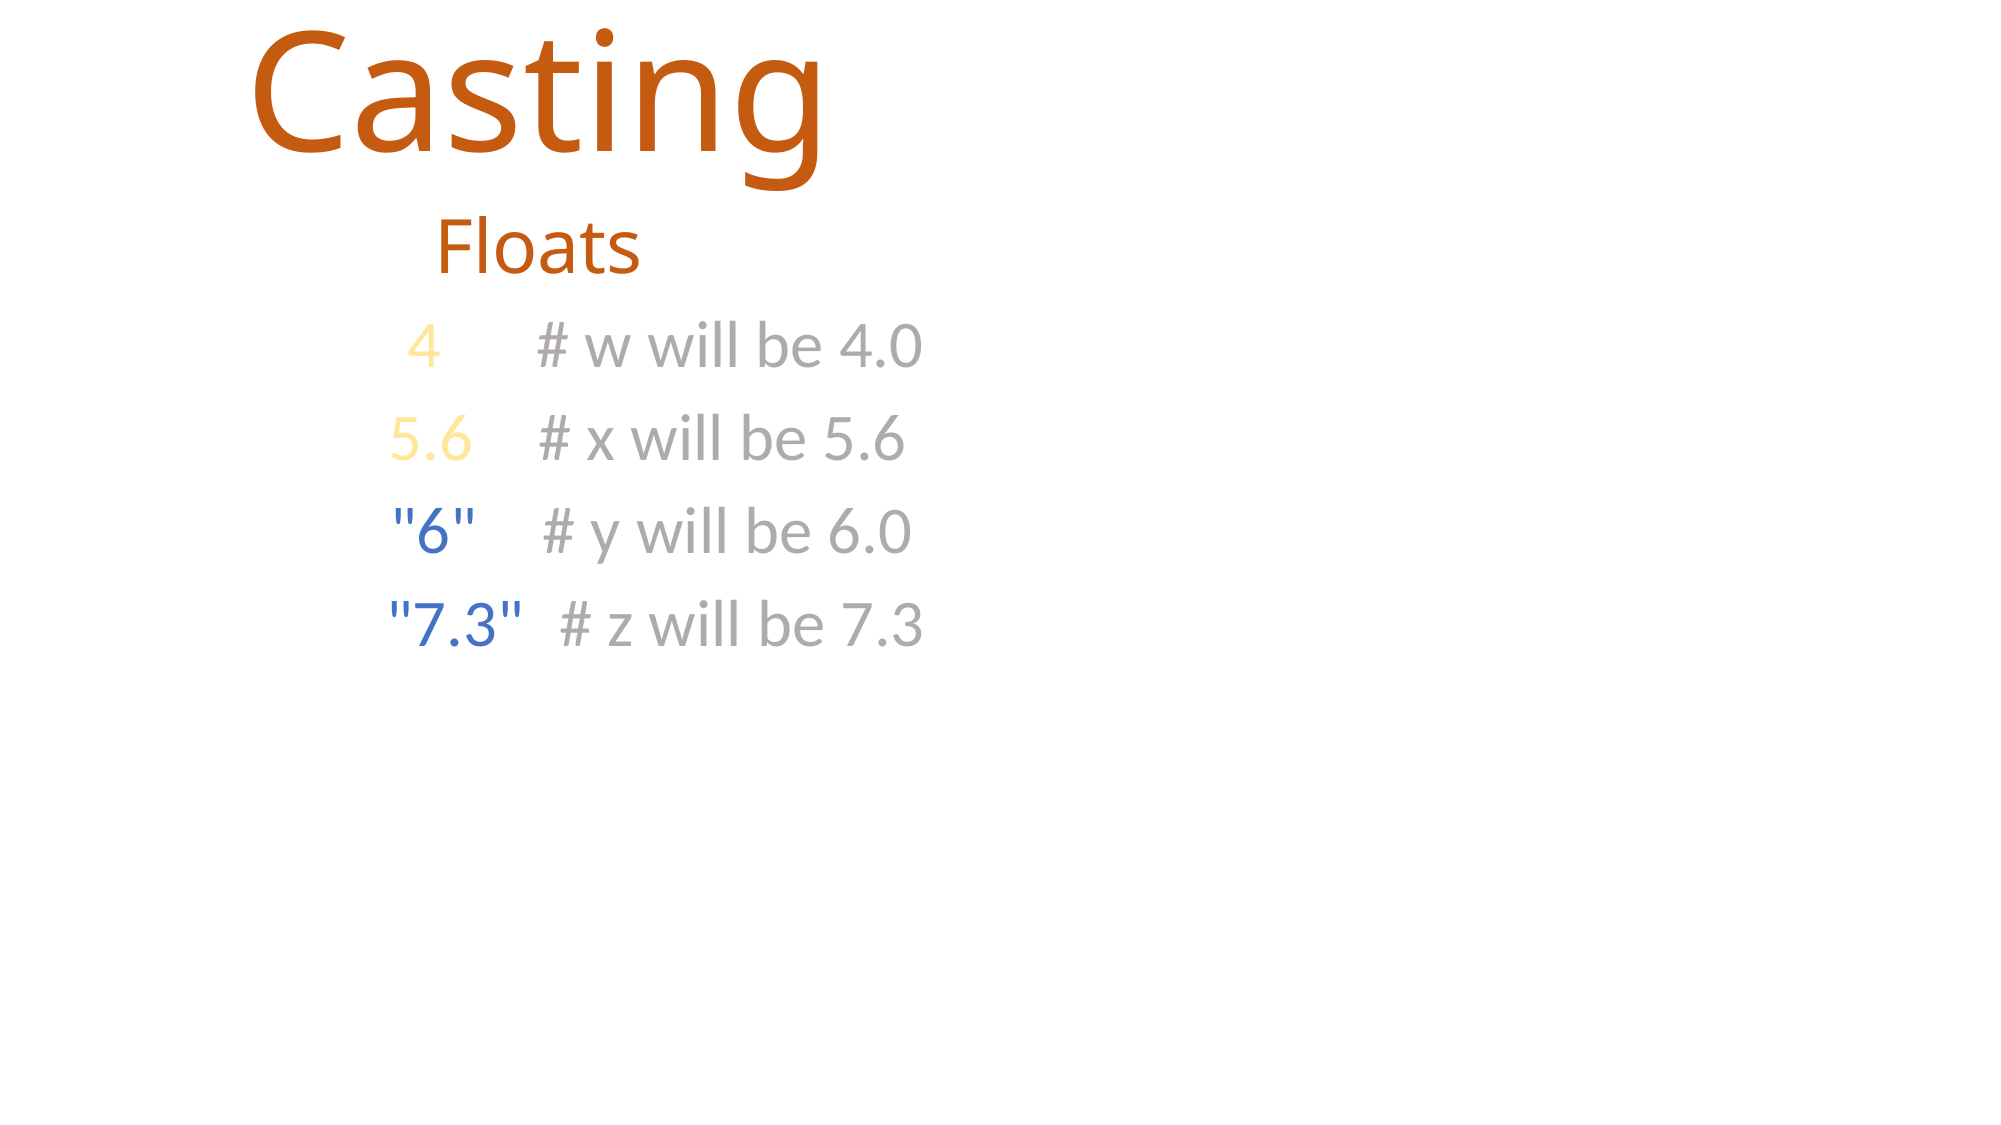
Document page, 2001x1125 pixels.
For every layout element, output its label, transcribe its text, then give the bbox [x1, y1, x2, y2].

list Casting Floats w = float(4) # w will be 4.0 x = float(5.6) # x will be 5.6 y = float("6") # y will be 6.0 z = float("7.3") # z will be 7.3 [137, 0, 1863, 1014]
